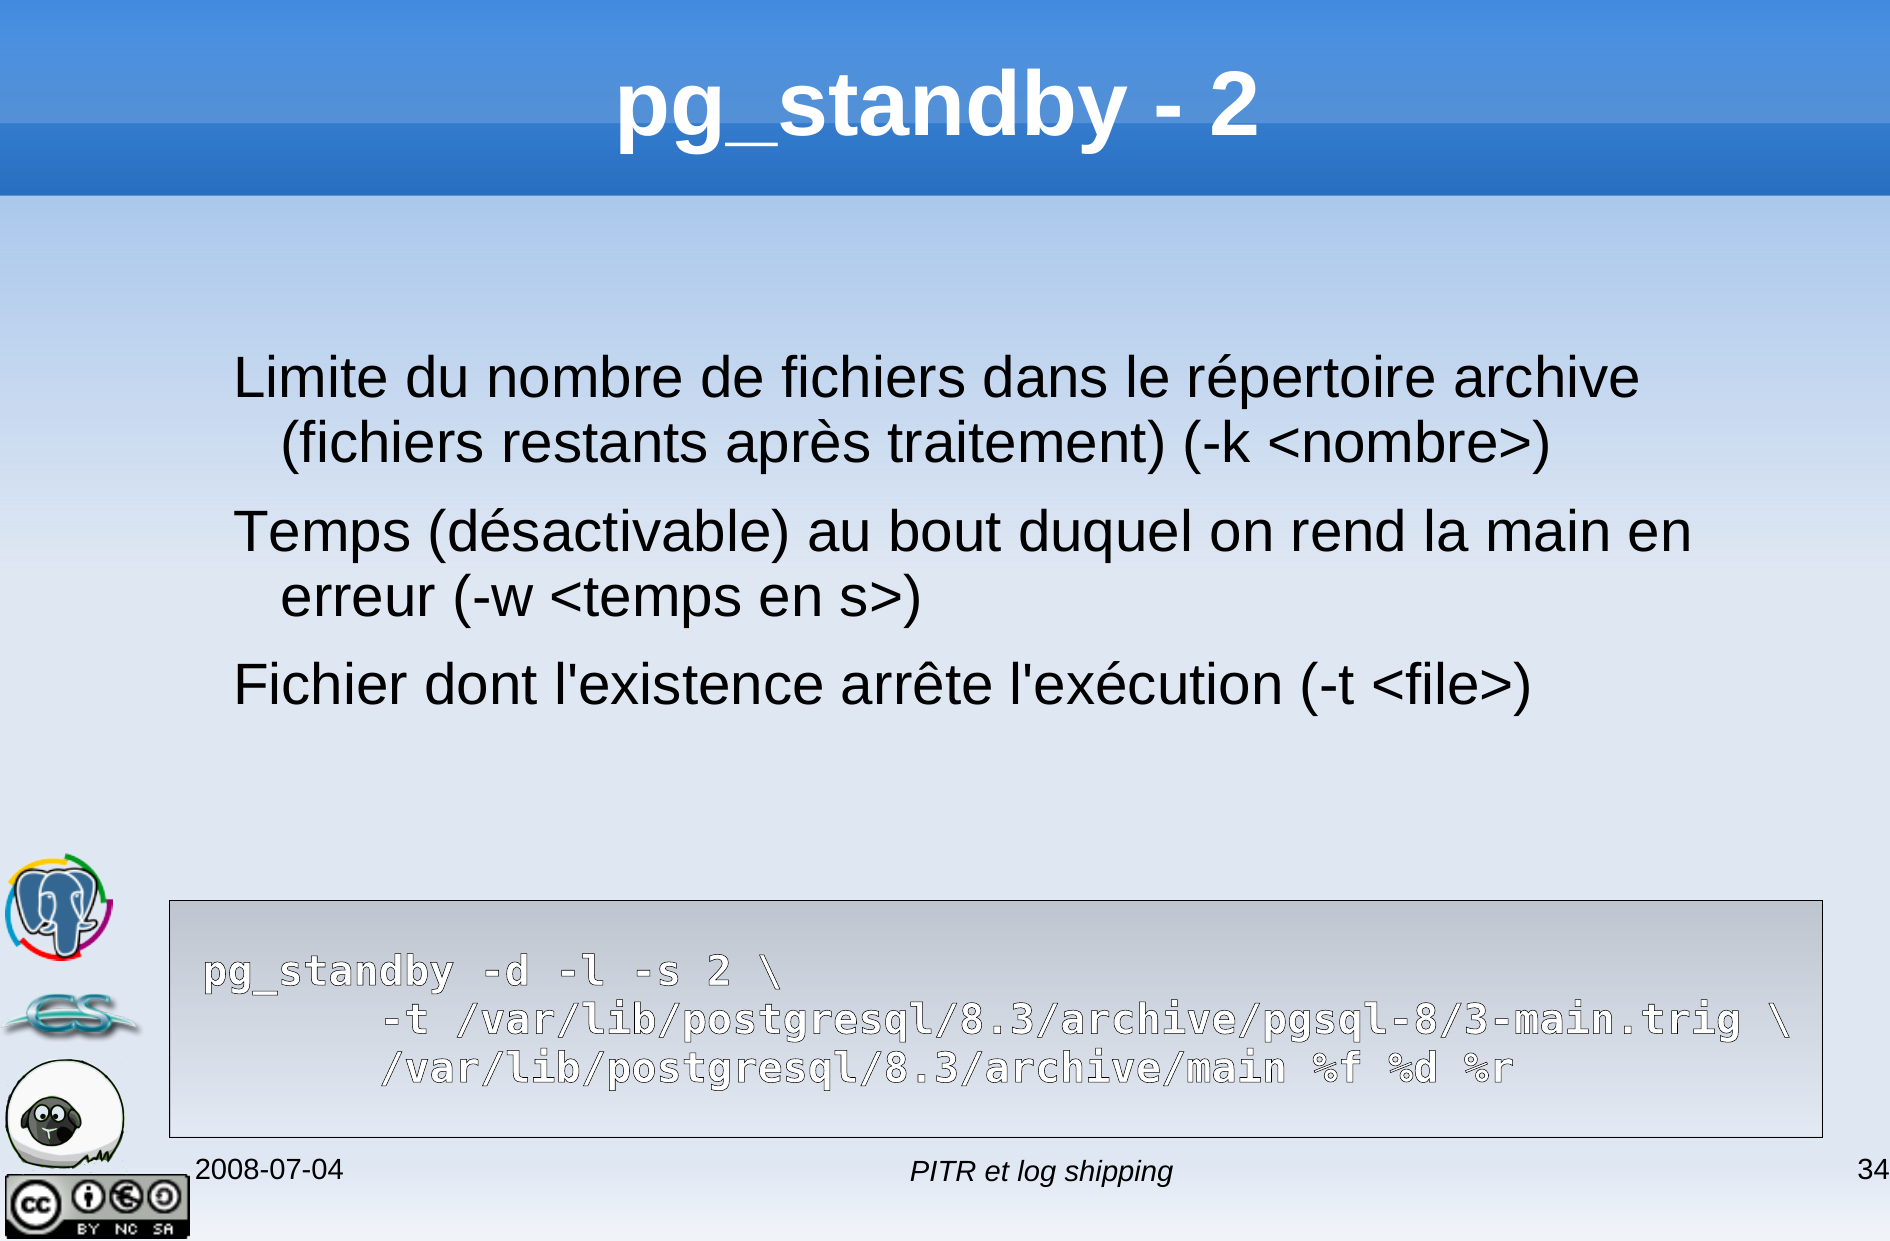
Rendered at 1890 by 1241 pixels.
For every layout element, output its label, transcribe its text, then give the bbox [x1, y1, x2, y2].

title pg_standby - 2 [87, 0, 1789, 208]
picture [0, 0, 1890, 1241]
text_box pg_standby -d -l -s 2 \ -t /var/lib/postgresql/8.3/archive/pgsql-8/3-main.trig \ /var/lib/postgresql/8.3/archive/main %f %d %r [169, 900, 1823, 1138]
list Limite du nombre de fichiers dans le répertoire archive (fichiers restants après traitement) (-k <nombre>) Temps (désactivable) au bout duquel on rend la main en erreur (-w <temps en s>) Fichier dont l'existence arrête l'exécution (-t <file>) [138, 344, 1753, 900]
